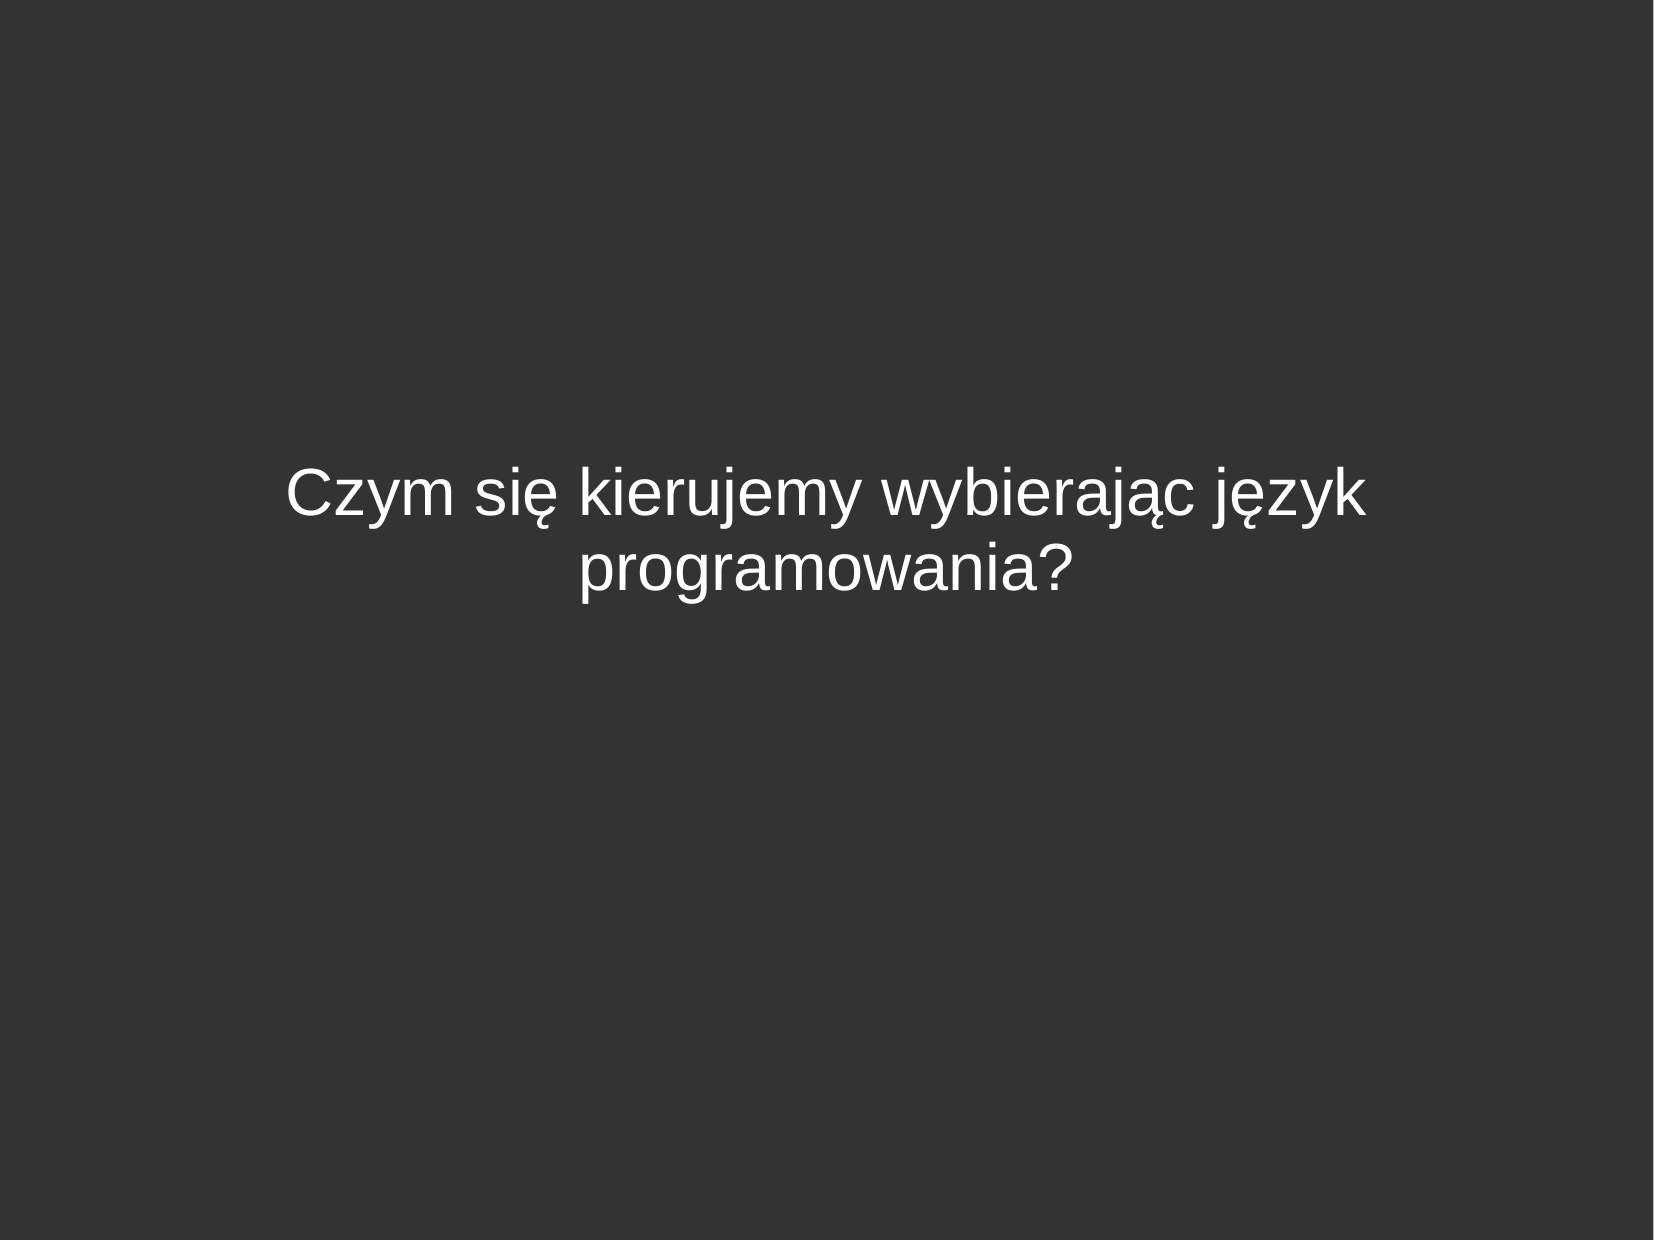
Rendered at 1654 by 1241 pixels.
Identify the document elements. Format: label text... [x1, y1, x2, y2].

subtitle Czym się kierujemy wybierając język programowania? [82, 49, 1571, 1010]
